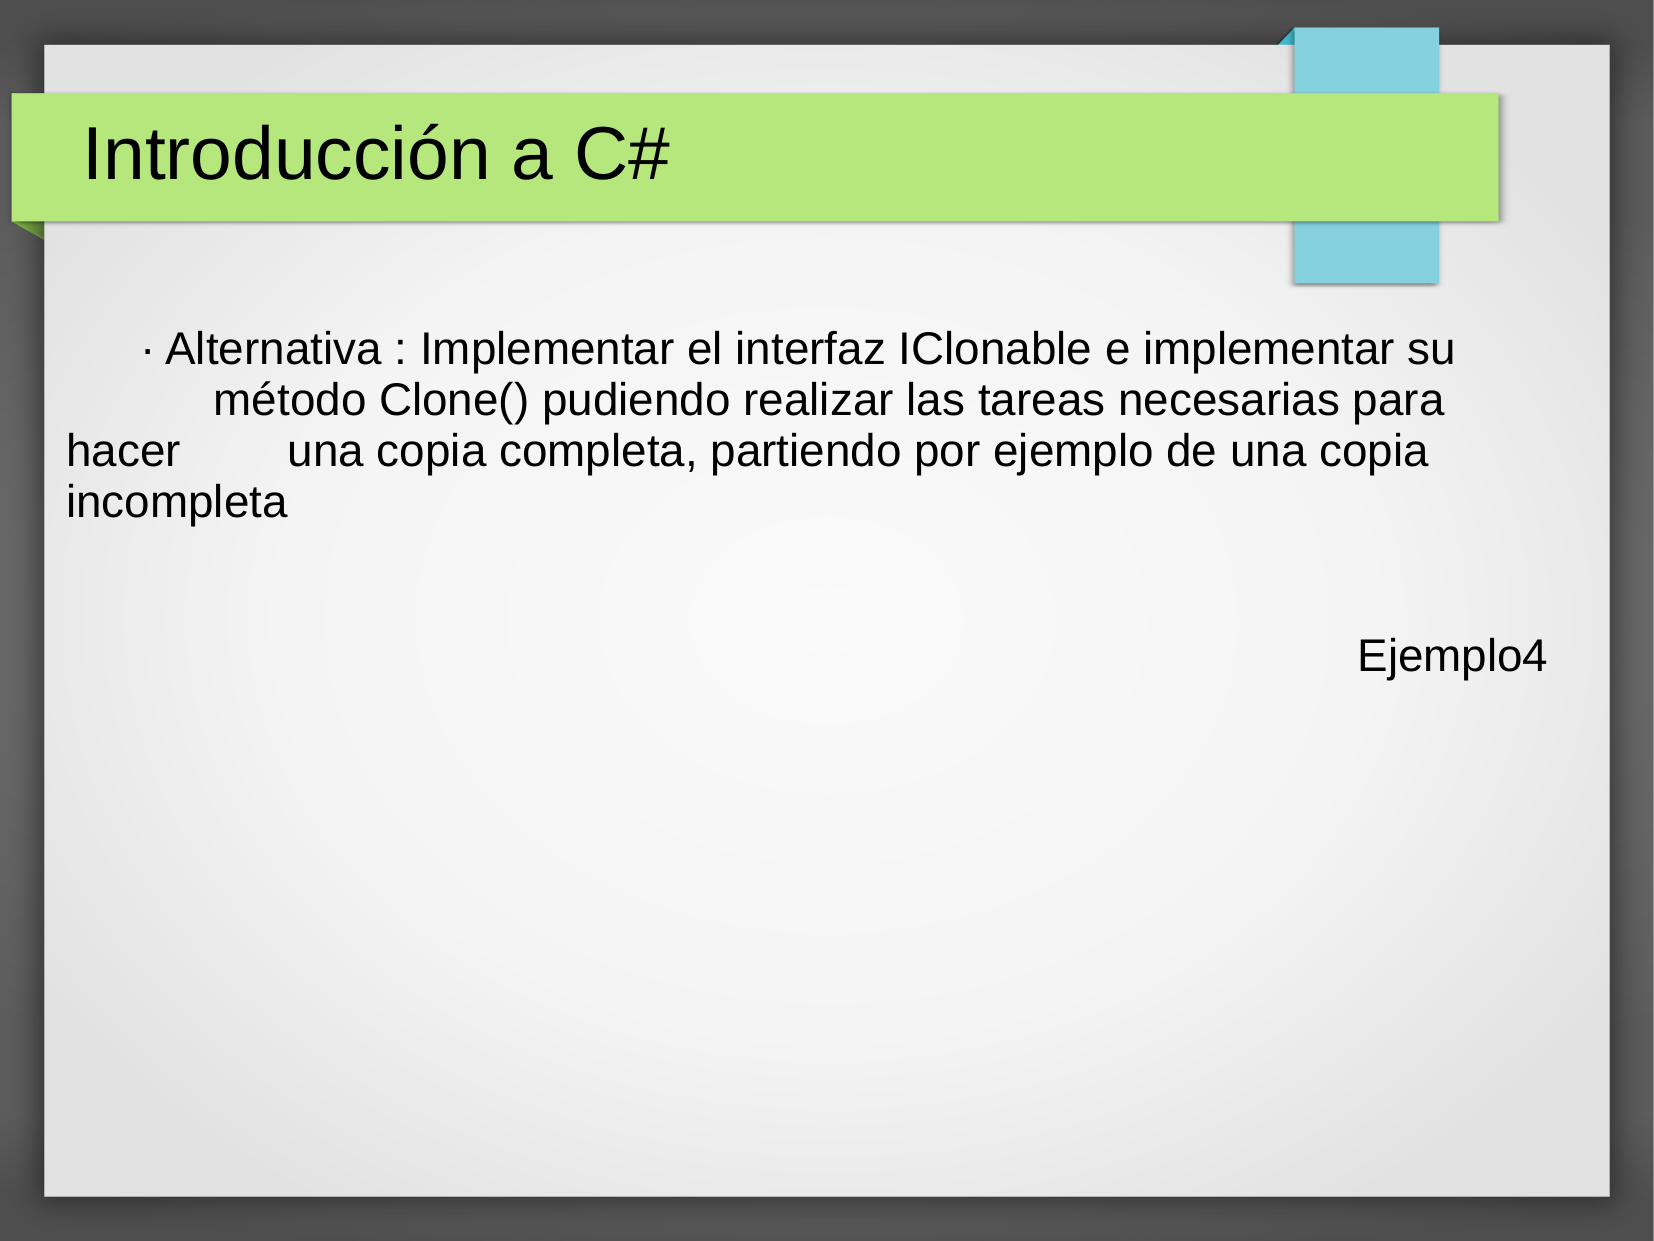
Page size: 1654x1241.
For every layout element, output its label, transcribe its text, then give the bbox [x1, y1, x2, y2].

text_box · Alternativa : Implementar el interfaz IClonable e implementar su método Clone() pudiendo realizar las tareas necesarias para hacer una copia completa, partiendo por ejemplo de una copia incompleta Ejemplo4 [51, 263, 1564, 741]
title Introducción a C# [82, 94, 1264, 213]
picture [0, 0, 1654, 1241]
